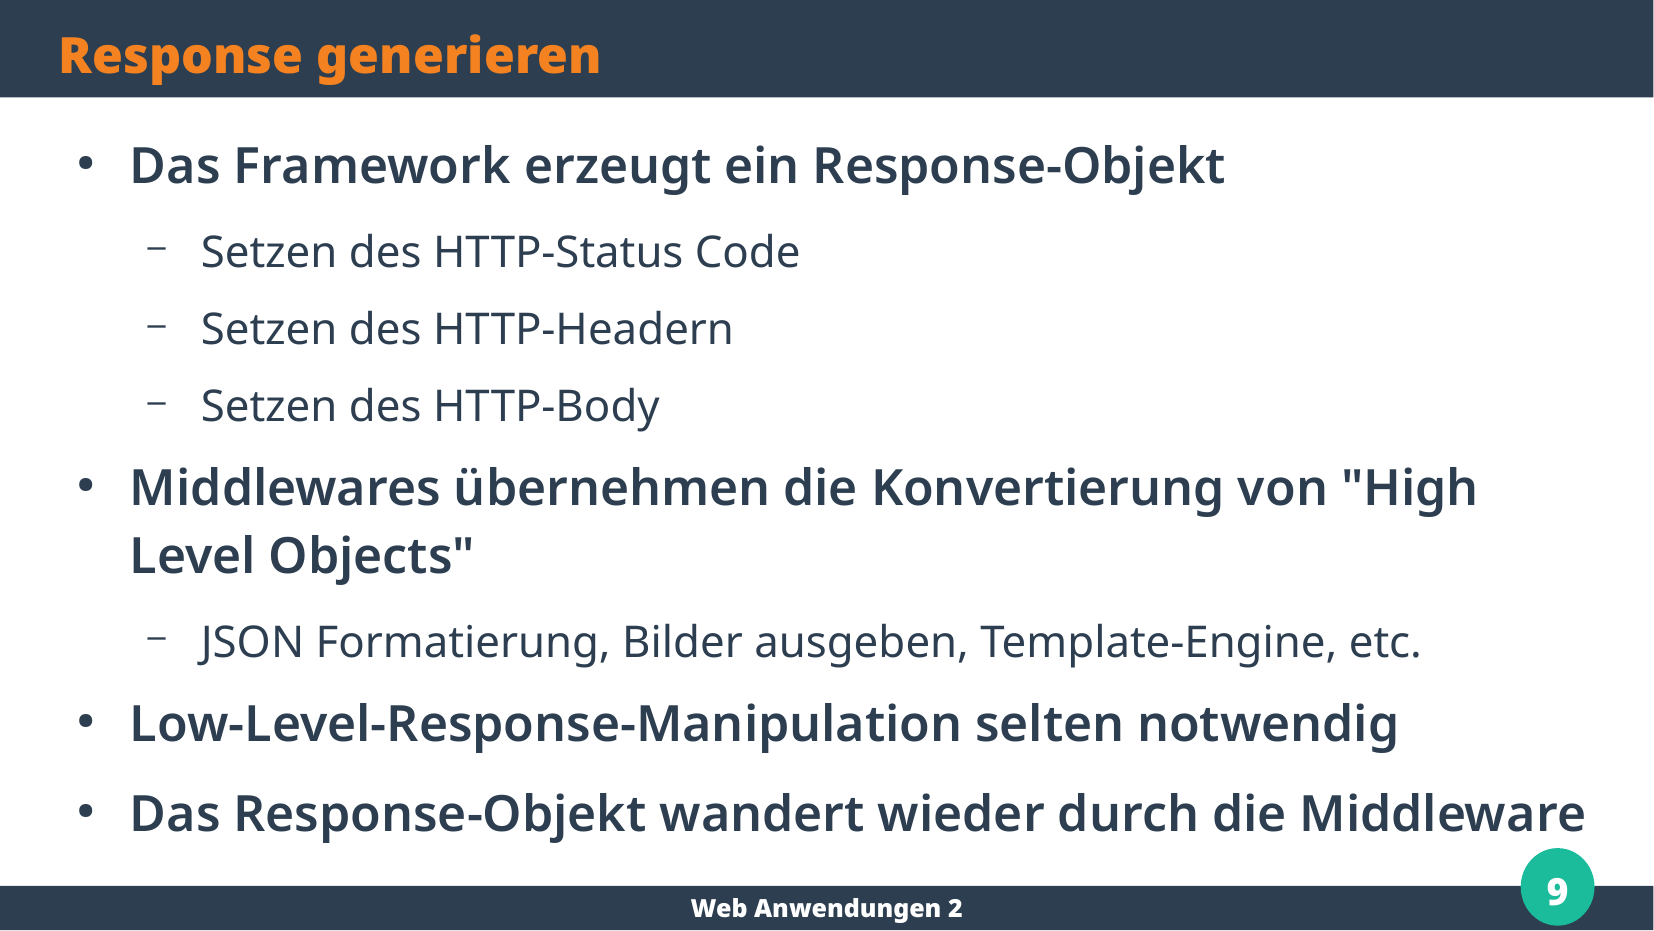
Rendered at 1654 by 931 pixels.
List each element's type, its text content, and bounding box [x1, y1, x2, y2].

title Response generieren [59, 8, 1595, 89]
list Das Framework erzeugt ein Response-Objekt Setzen des HTTP-Status Code Setzen des HTTP-Headern Setzen des HTTP-Body Middlewares übernehmen die Konvertierung von "High Level Objects" JSON Formatierung, Bilder ausgeben, Template-Engine, etc. Low-Level-Response-Manipulation selten notwendig Das Response-Objekt wandert wieder durch die Middleware [59, 129, 1595, 864]
